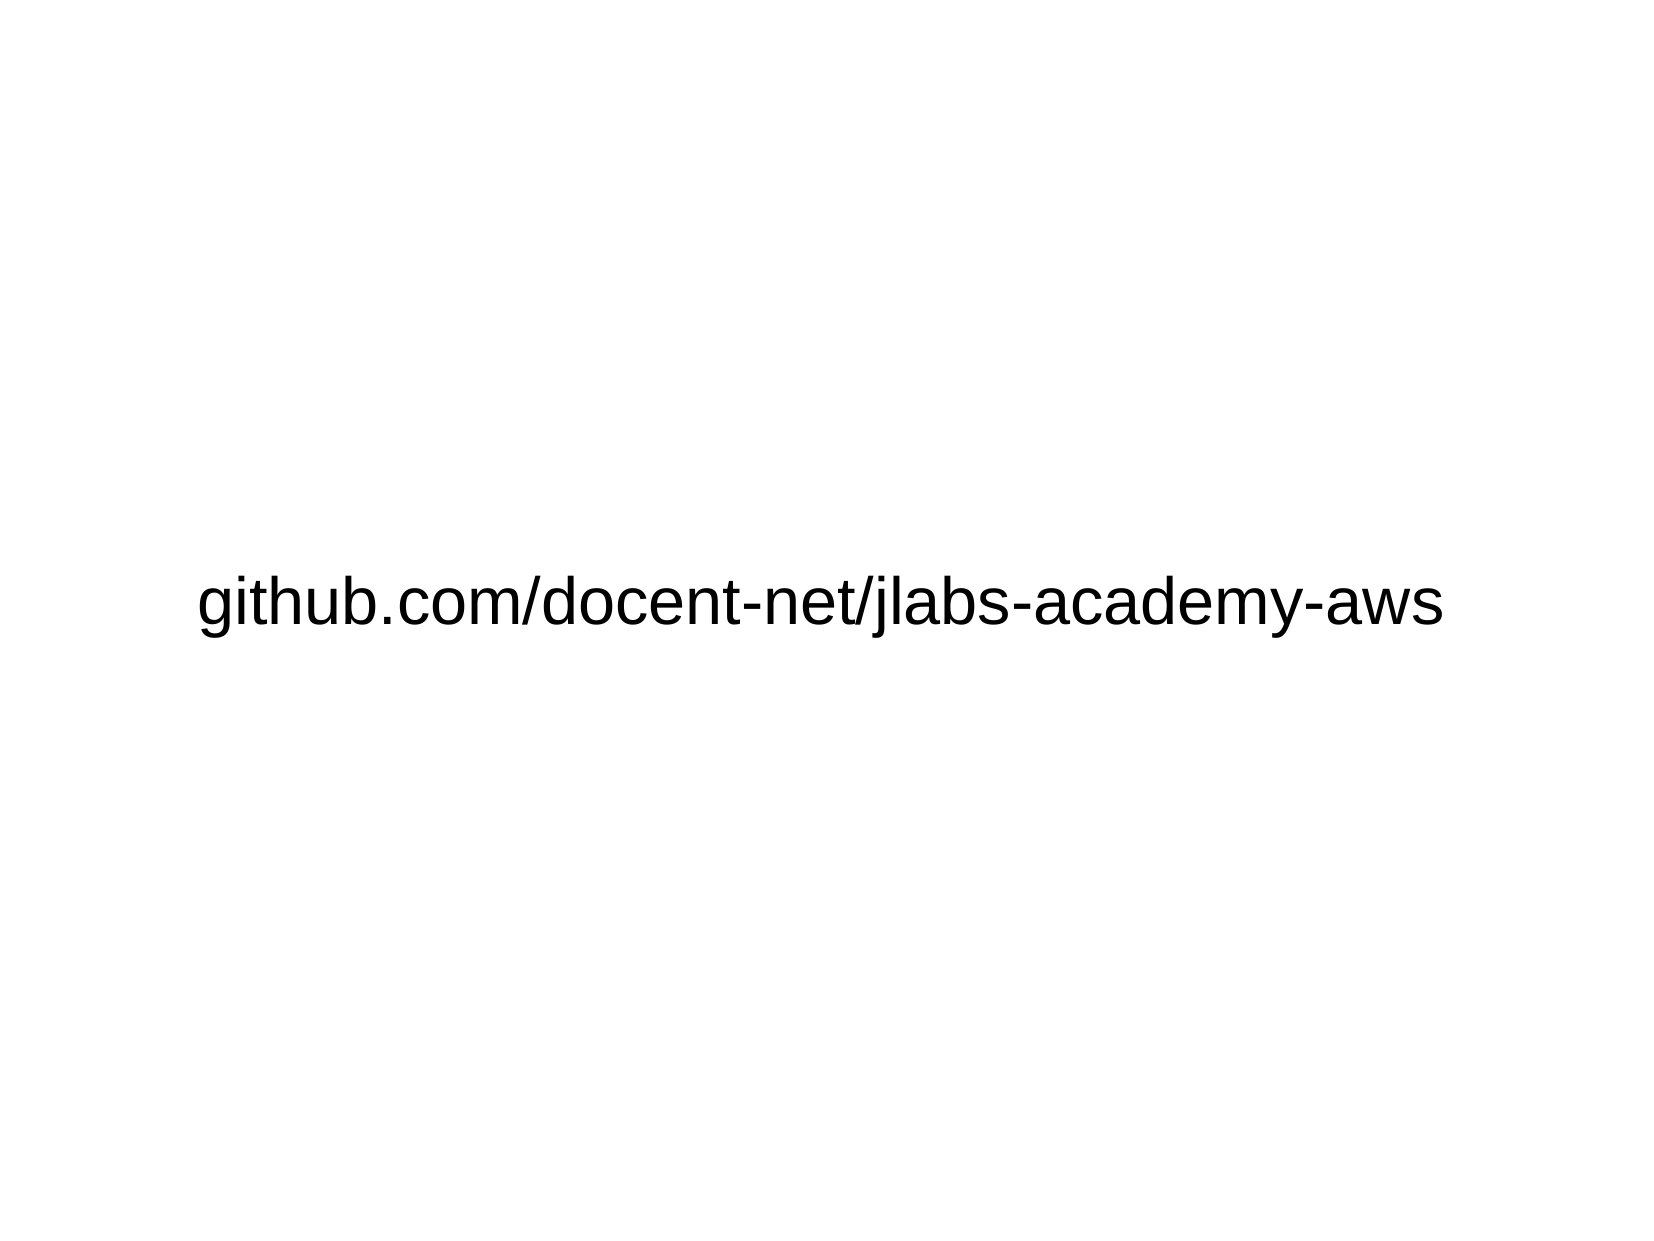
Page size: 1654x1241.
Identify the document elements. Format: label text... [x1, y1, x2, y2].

text_box github.com/docent-net/jlabs-academy-aws [182, 557, 1471, 648]
